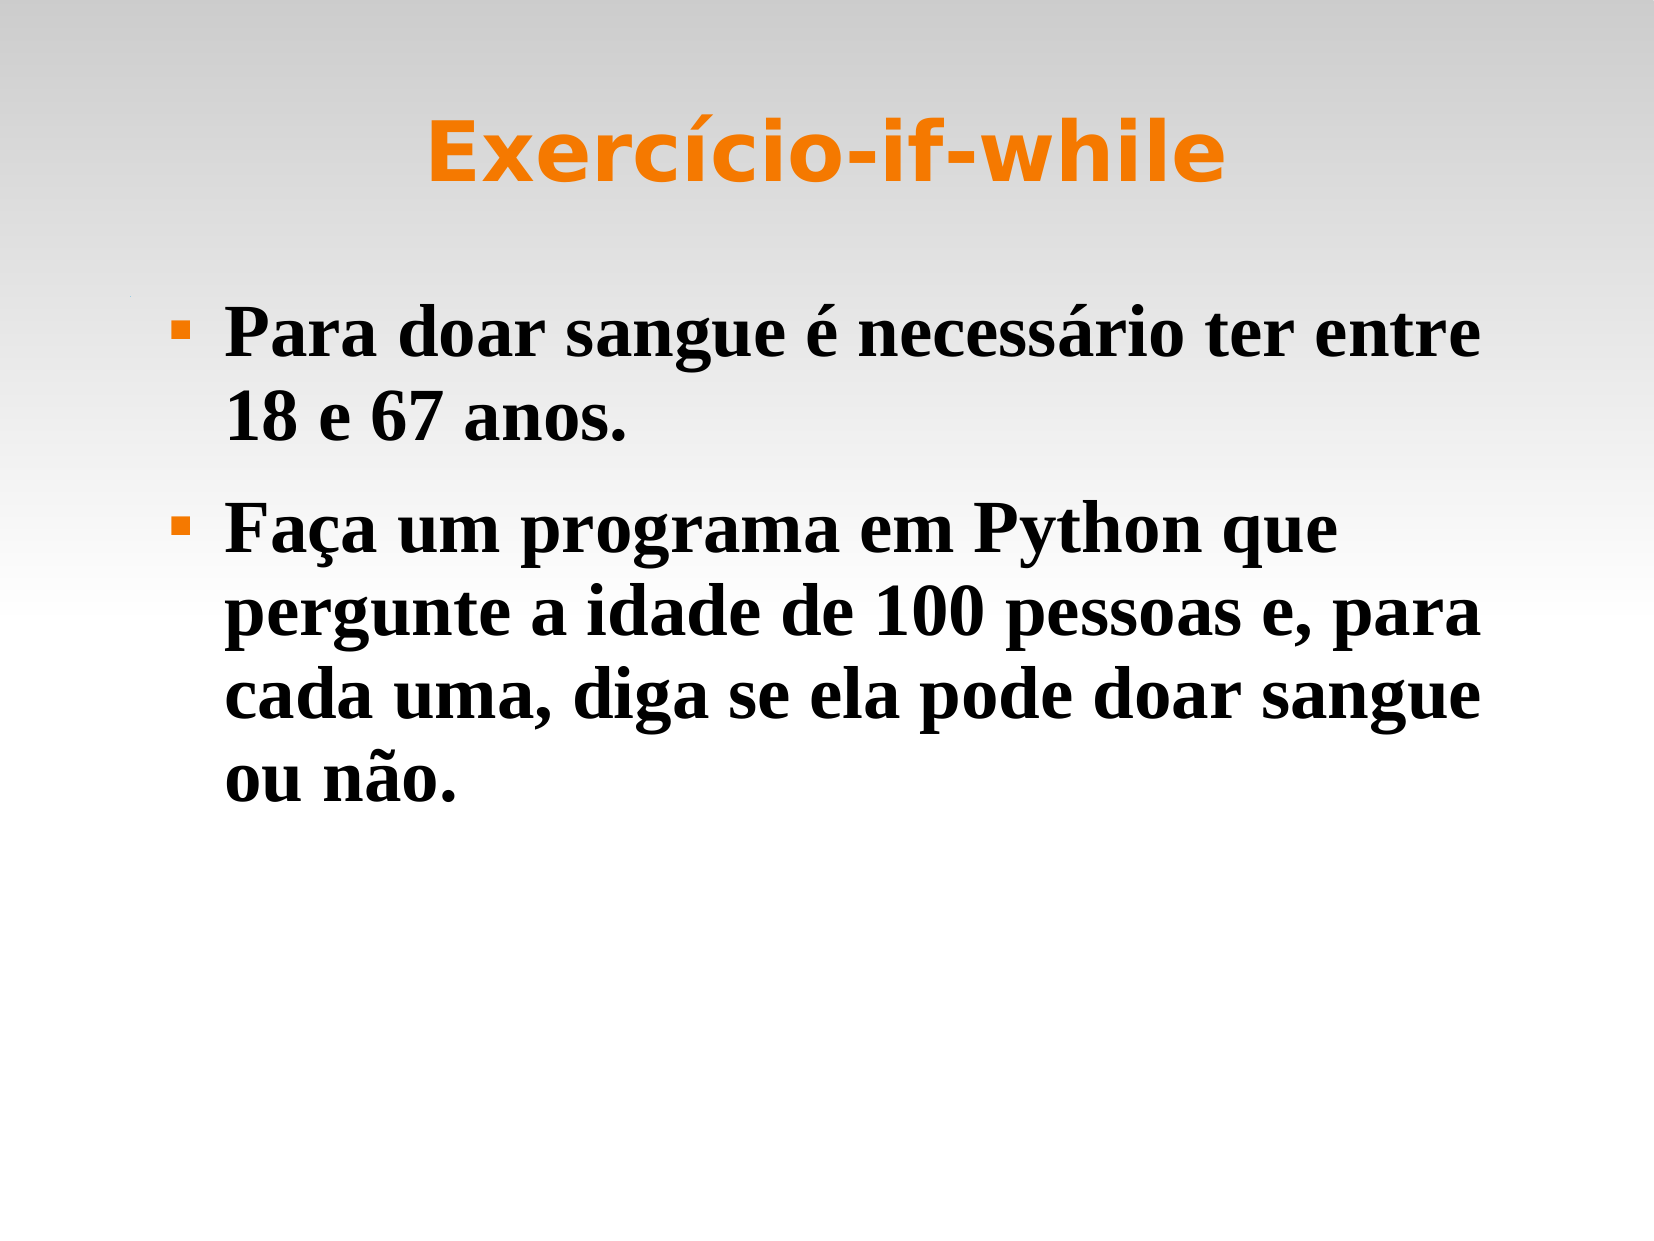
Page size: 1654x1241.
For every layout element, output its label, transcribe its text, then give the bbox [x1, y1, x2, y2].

title Exercício-if-while [82, 49, 1571, 257]
list Para doar sangue é necessário ter entre 18 e 67 anos. Faça um programa em Python que pergunte a idade de 100 pessoas e, para cada uma, diga se ela pode doar sangue ou não. [82, 290, 1571, 1109]
